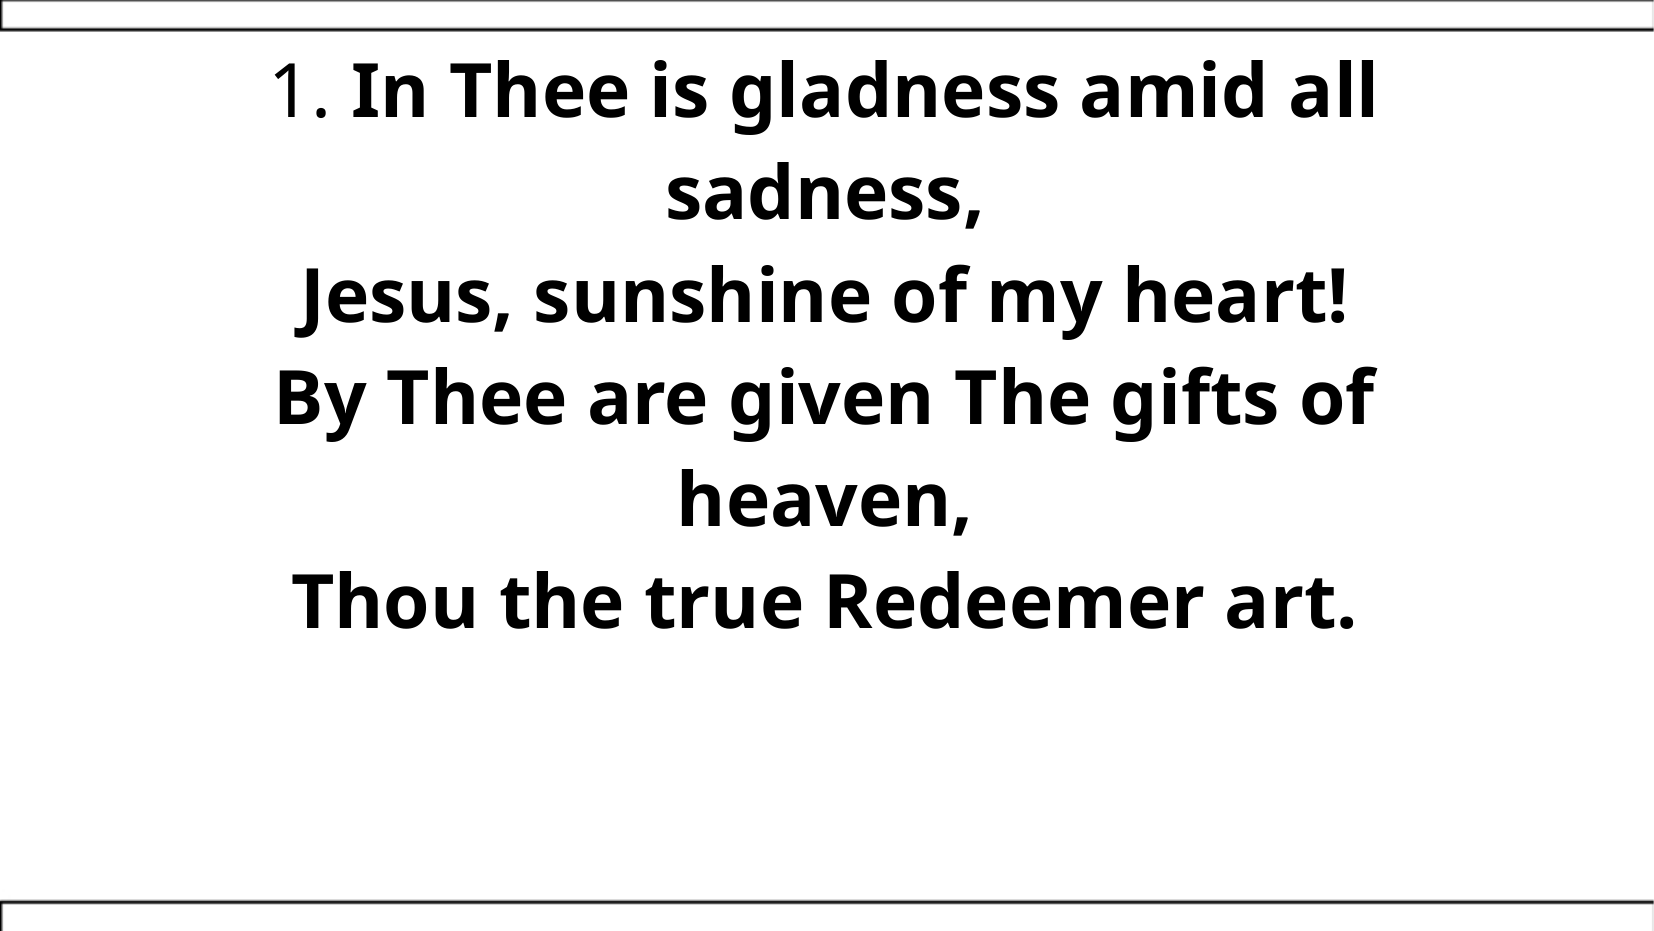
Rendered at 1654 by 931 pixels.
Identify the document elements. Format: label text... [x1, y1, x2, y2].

text_box 1. In Thee is gladness amid all sadness, Jesus, sunshine of my heart! By Thee are given The gifts of heaven, Thou the true Redeemer art. [105, 30, 1546, 445]
picture [0, 0, 1654, 931]
